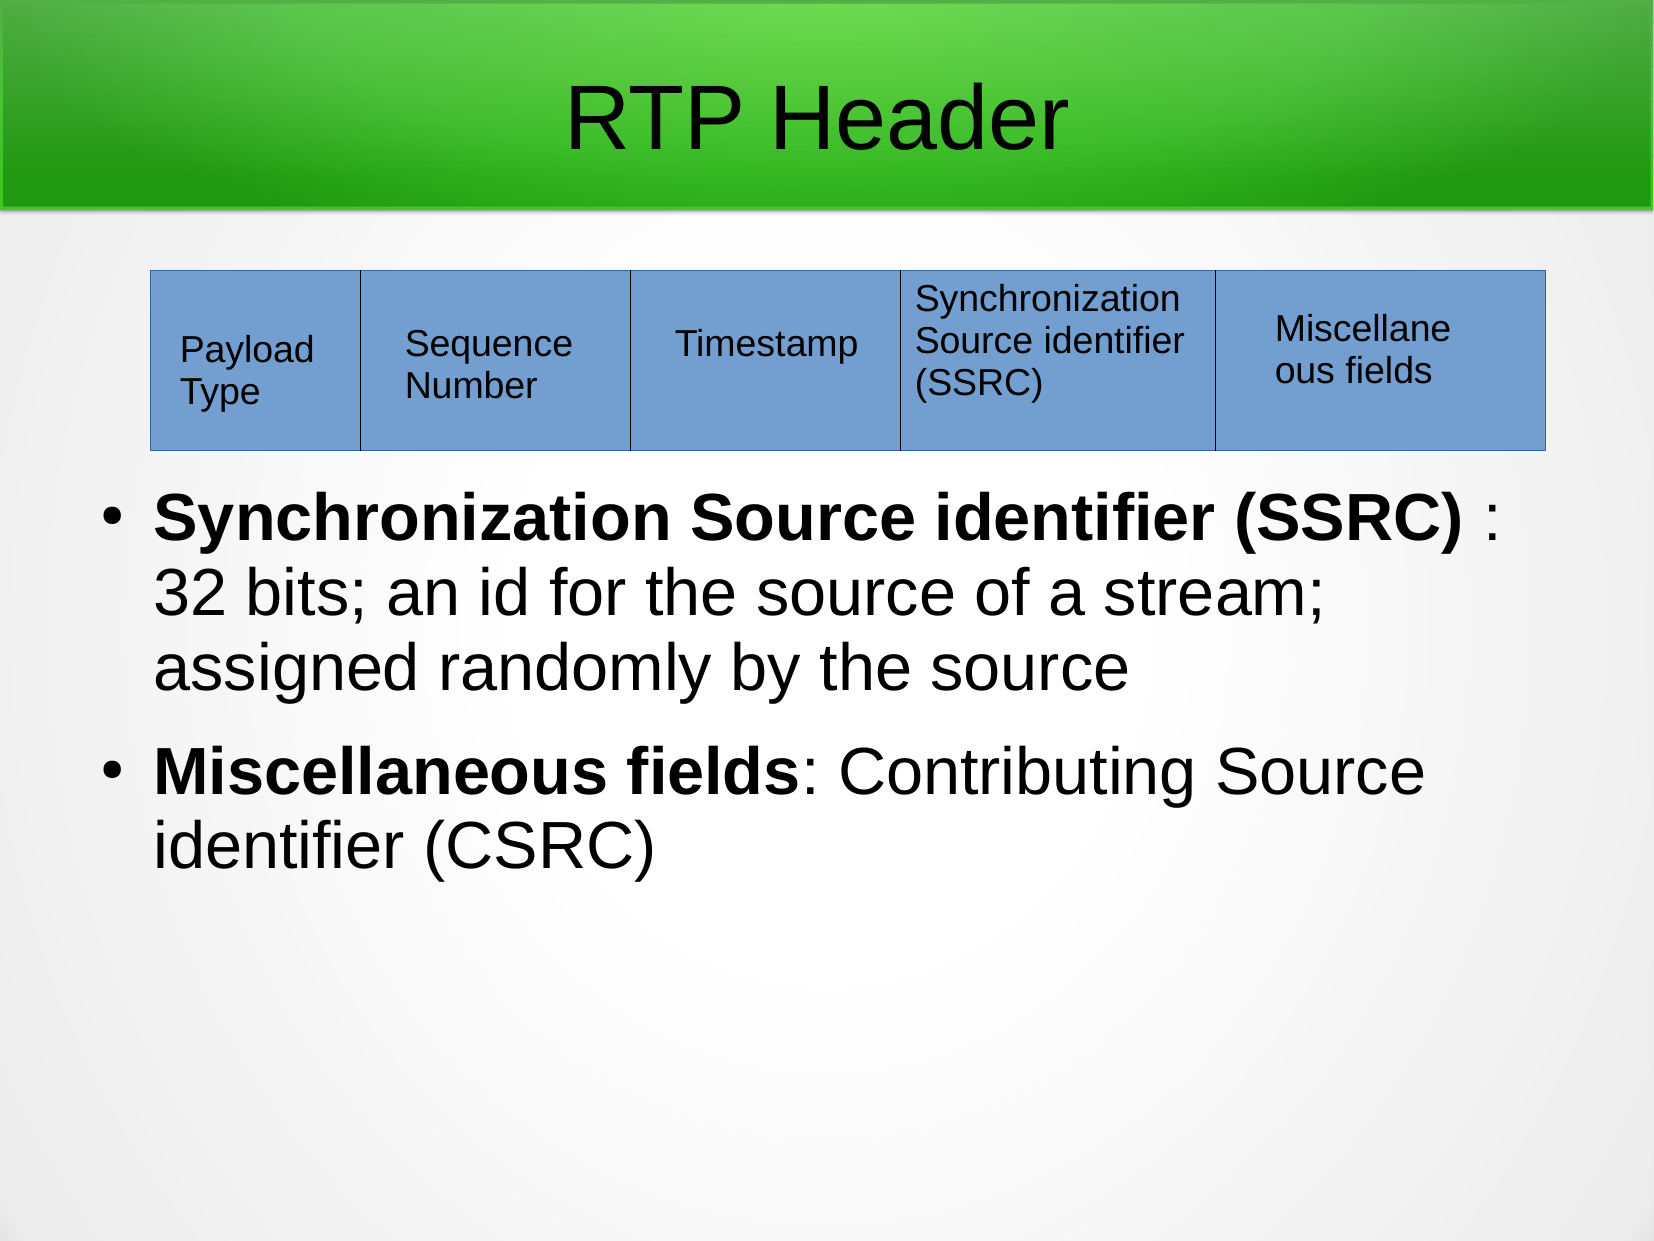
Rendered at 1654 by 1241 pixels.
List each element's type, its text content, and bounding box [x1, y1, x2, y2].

text_box Timestamp [660, 315, 886, 406]
text_box [361, 270, 630, 451]
title RTP Header [82, 47, 1571, 189]
text_box [901, 270, 1215, 451]
text_box Payload Type [165, 321, 346, 421]
text_box Sequence Number [390, 314, 631, 421]
text_box Miscellaneous fields [1260, 300, 1486, 421]
text_box [1216, 270, 1546, 451]
text_box [150, 270, 360, 451]
text_box [631, 270, 900, 451]
list Synchronization Source identifier (SSRC) : 32 bits; an id for the source of a stream; assigned randomly by the source Miscellaneous fields: Contributing Source identifier (CSRC) [82, 480, 1571, 1019]
text_box Synchronization Source identifier (SSRC) [900, 270, 1201, 411]
